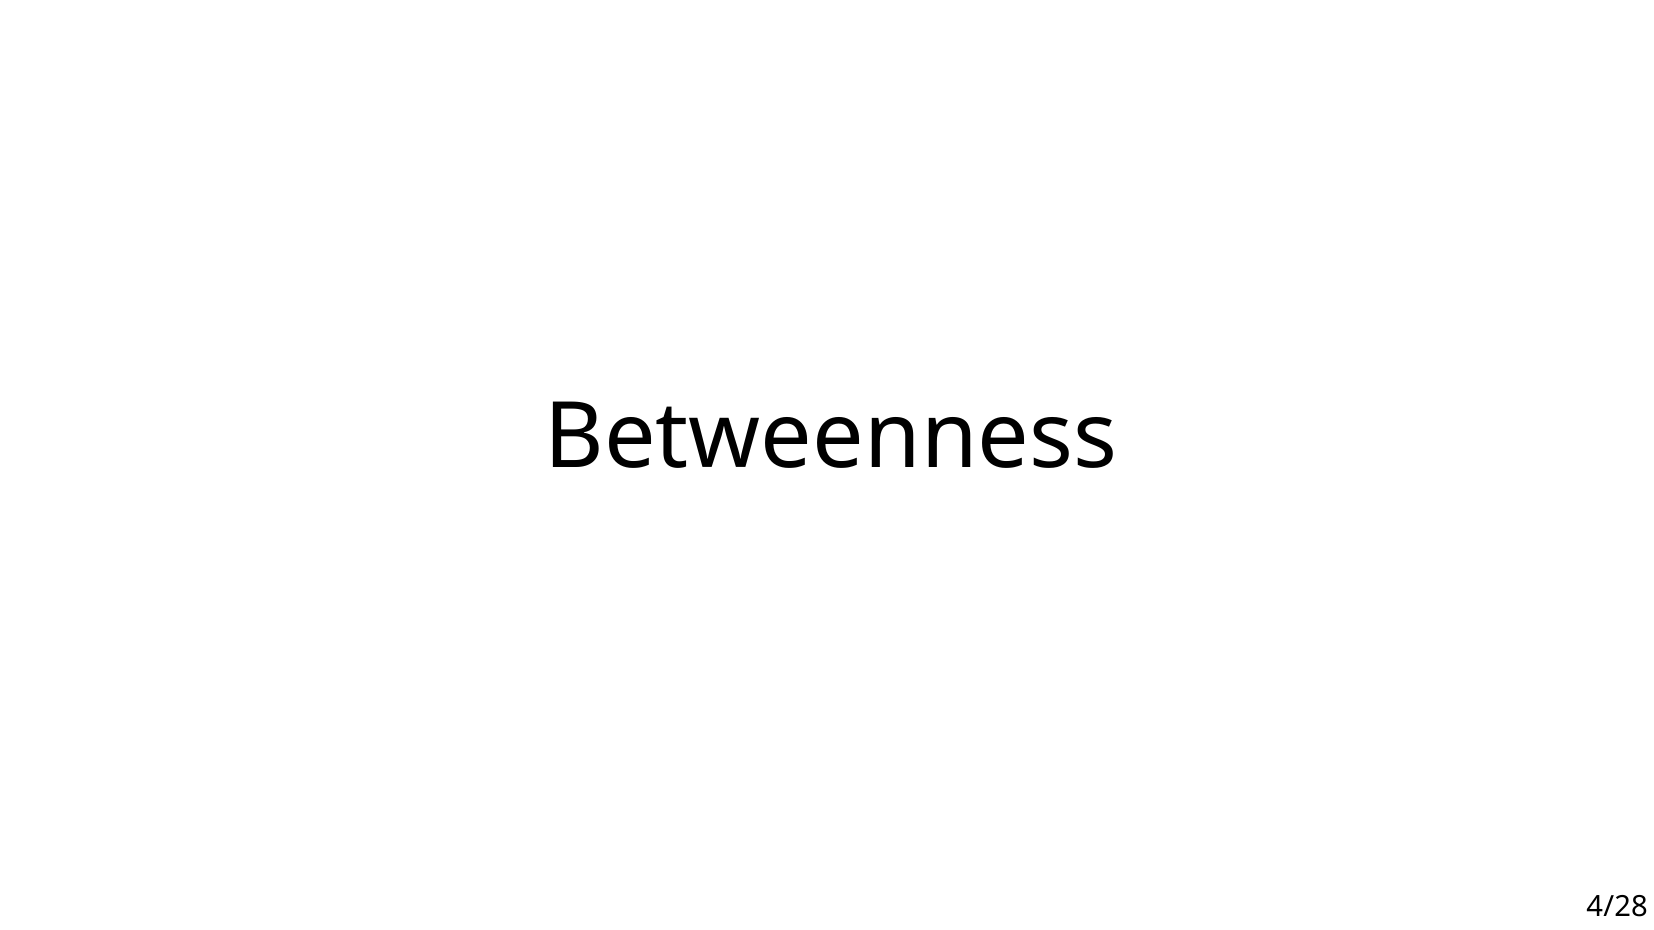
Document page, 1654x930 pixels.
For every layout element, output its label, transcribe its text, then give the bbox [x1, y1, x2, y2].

title Betweenness [87, 354, 1576, 511]
